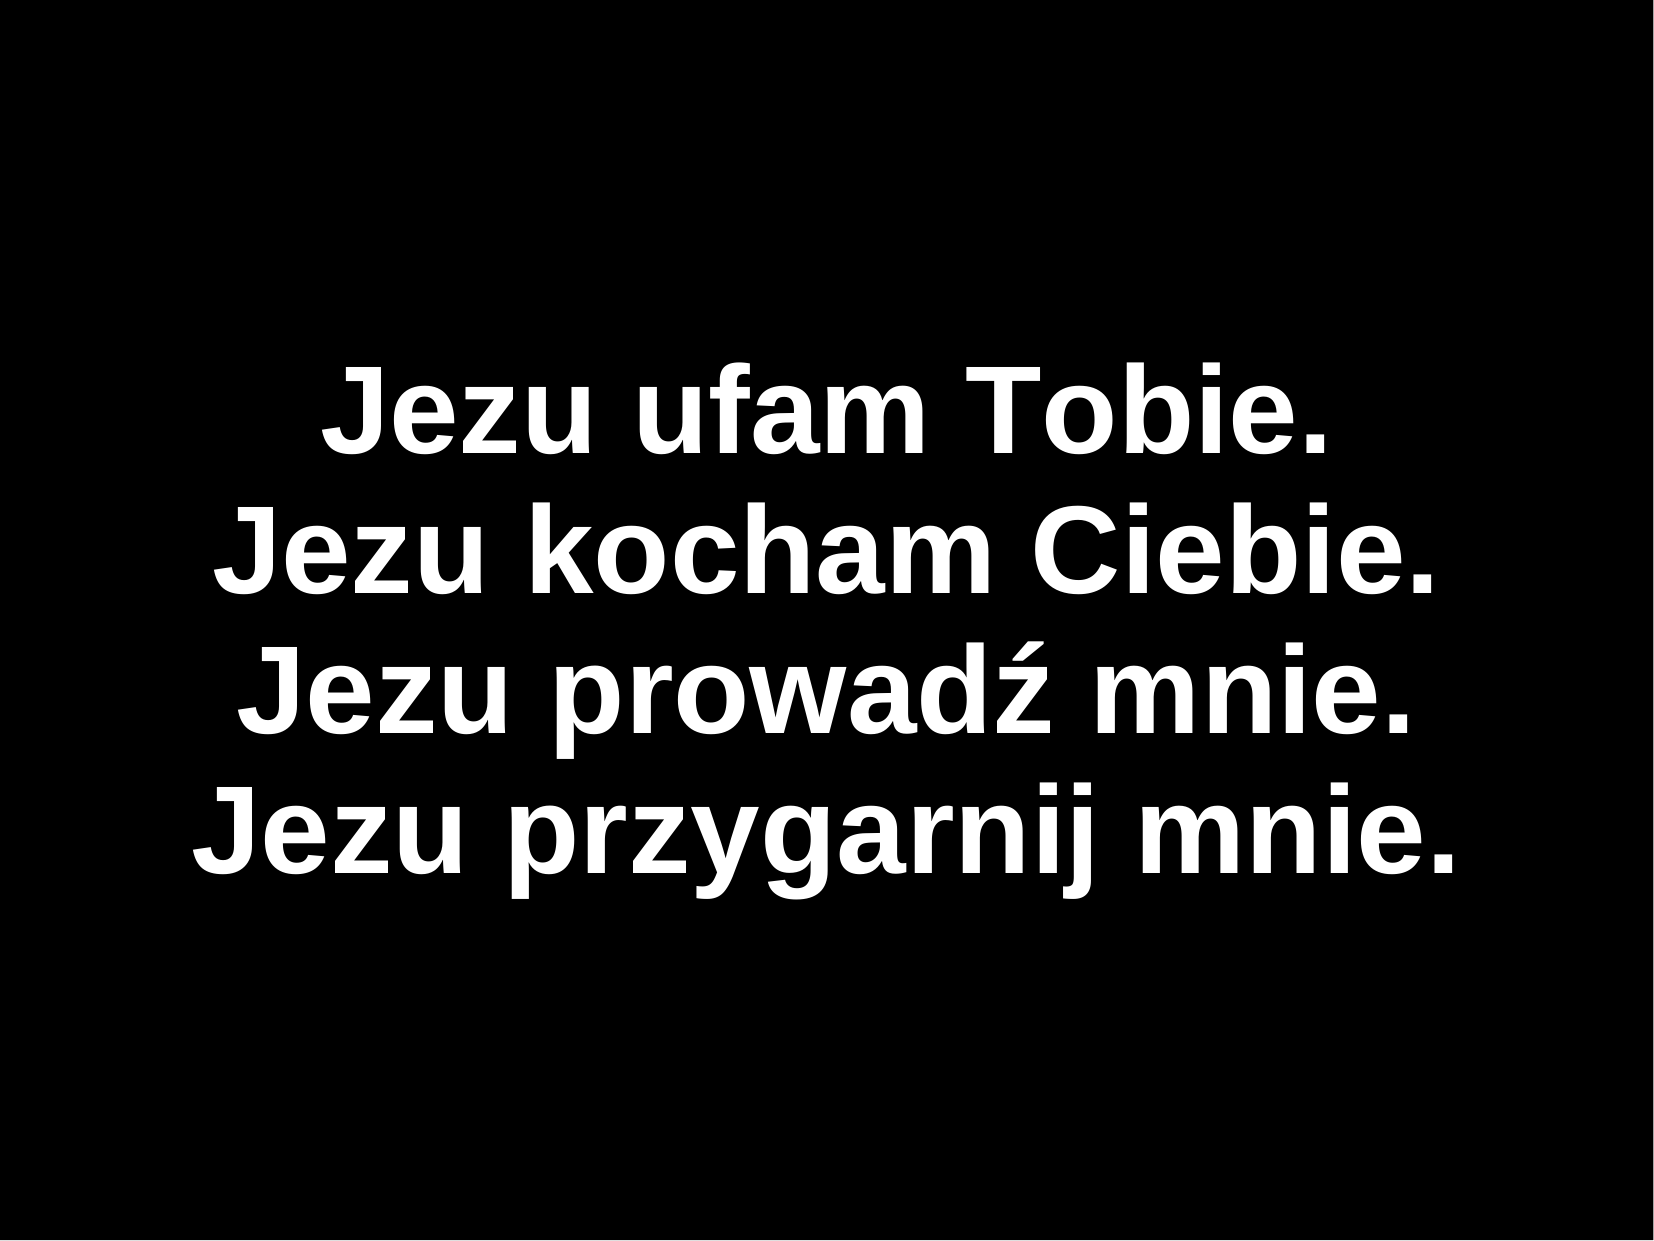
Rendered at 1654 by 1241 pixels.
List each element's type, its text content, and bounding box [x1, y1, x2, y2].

title Jezu ufam Tobie. Jezu kocham Ciebie. Jezu prowadź mnie. Jezu przygarnij mnie. [0, 0, 1654, 1241]
